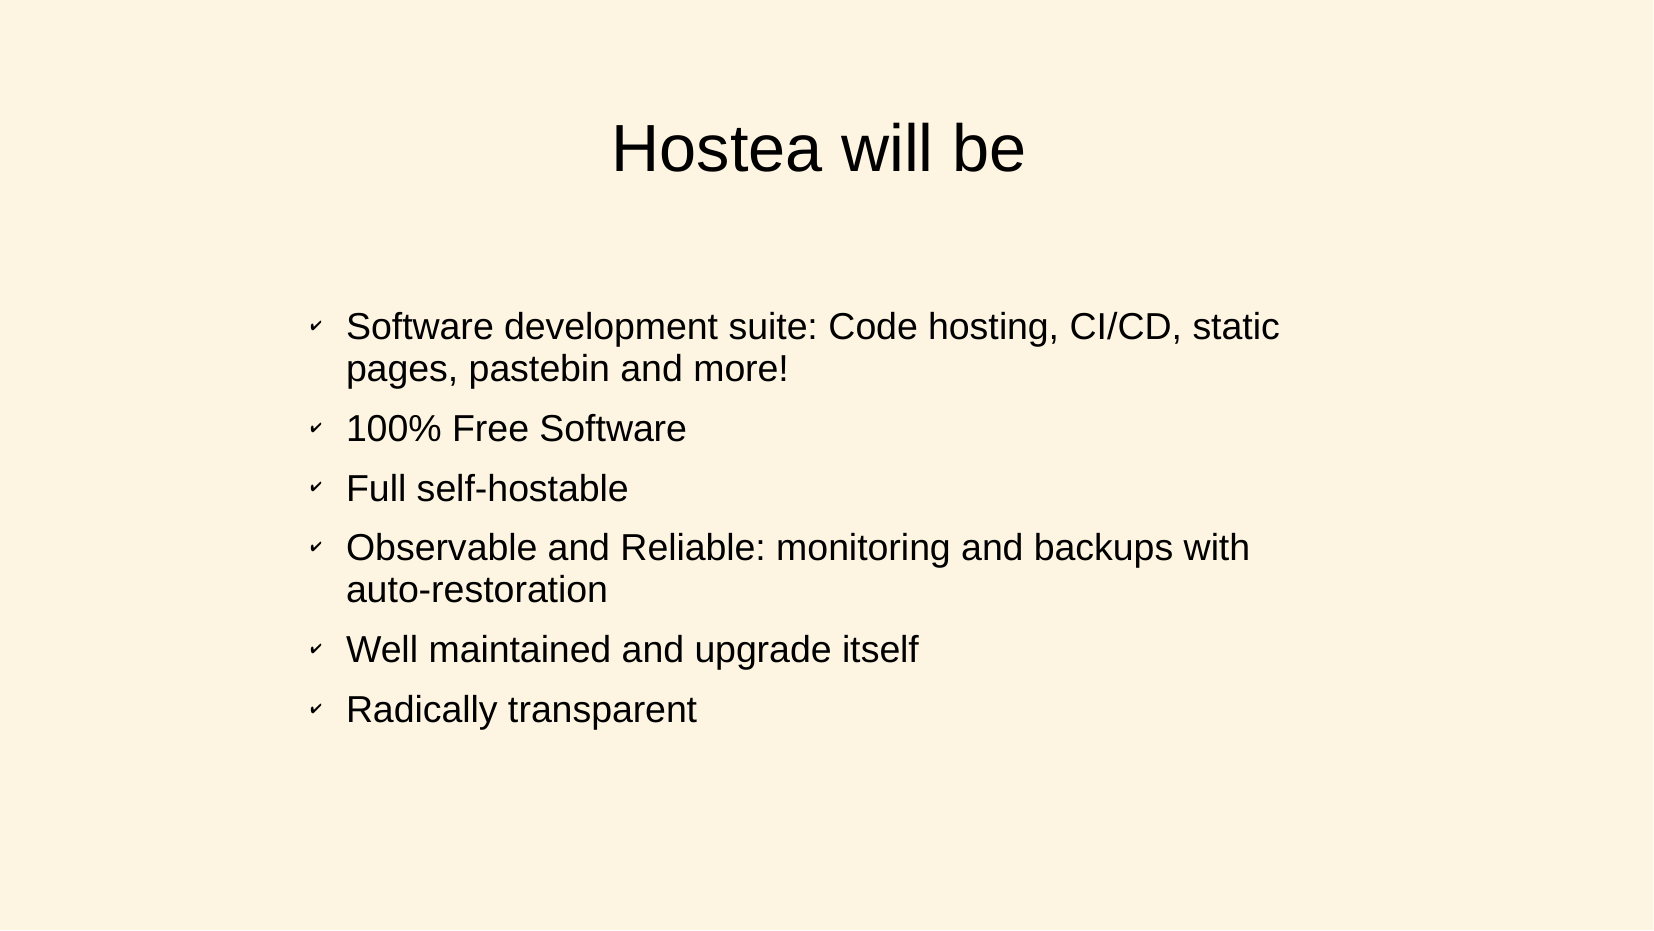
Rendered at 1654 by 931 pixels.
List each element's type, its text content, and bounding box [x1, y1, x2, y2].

text_box Software development suite: Code hosting, CI/CD, static pages, pastebin and more! 100% Free Software Full self-hostable Observable and Reliable: monitoring and backups with auto-restoration Well maintained and upgrade itself Radically transparent [295, 238, 1358, 780]
title Hostea will be [75, 70, 1564, 226]
